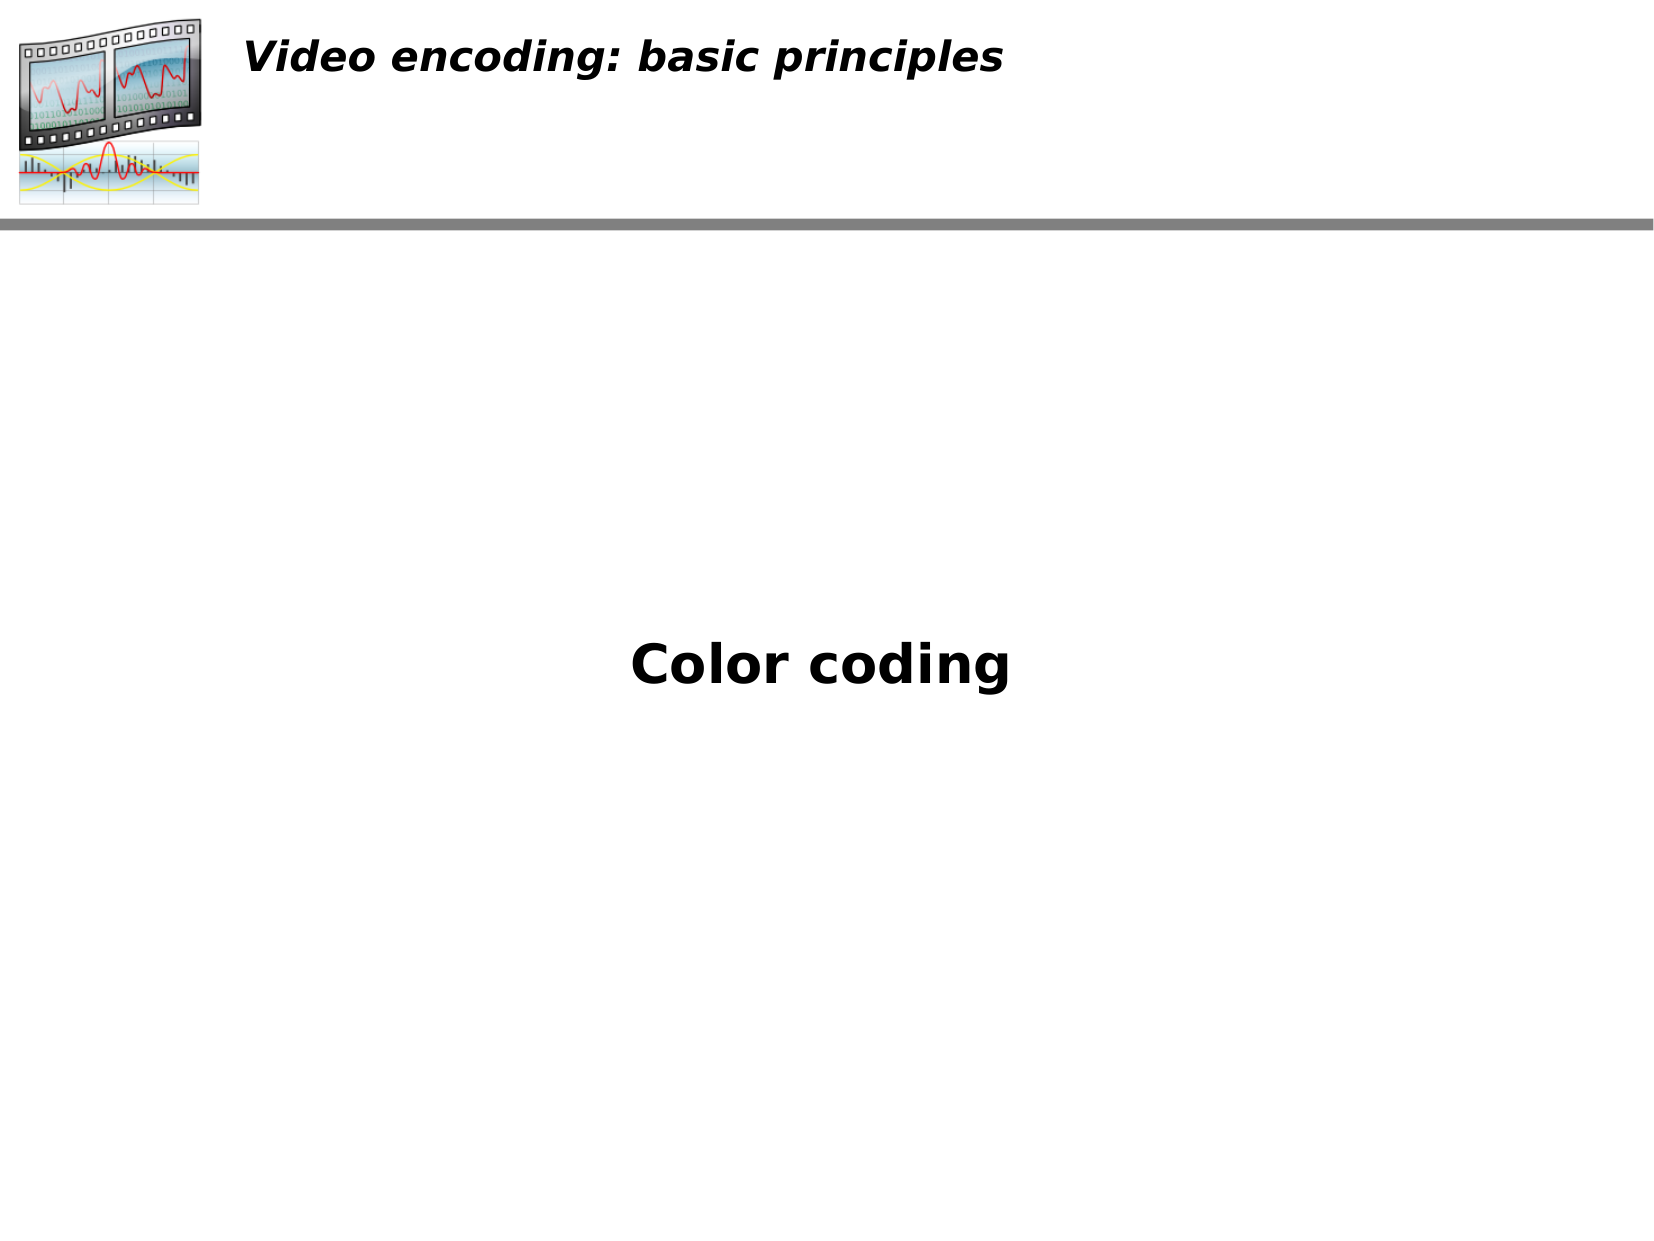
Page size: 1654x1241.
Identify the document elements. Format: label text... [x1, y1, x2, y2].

text_box Video encoding: basic principles [228, 25, 1020, 89]
text_box [0, 218, 1654, 231]
picture [0, 2, 225, 218]
text_box Color coding [615, 625, 1028, 704]
